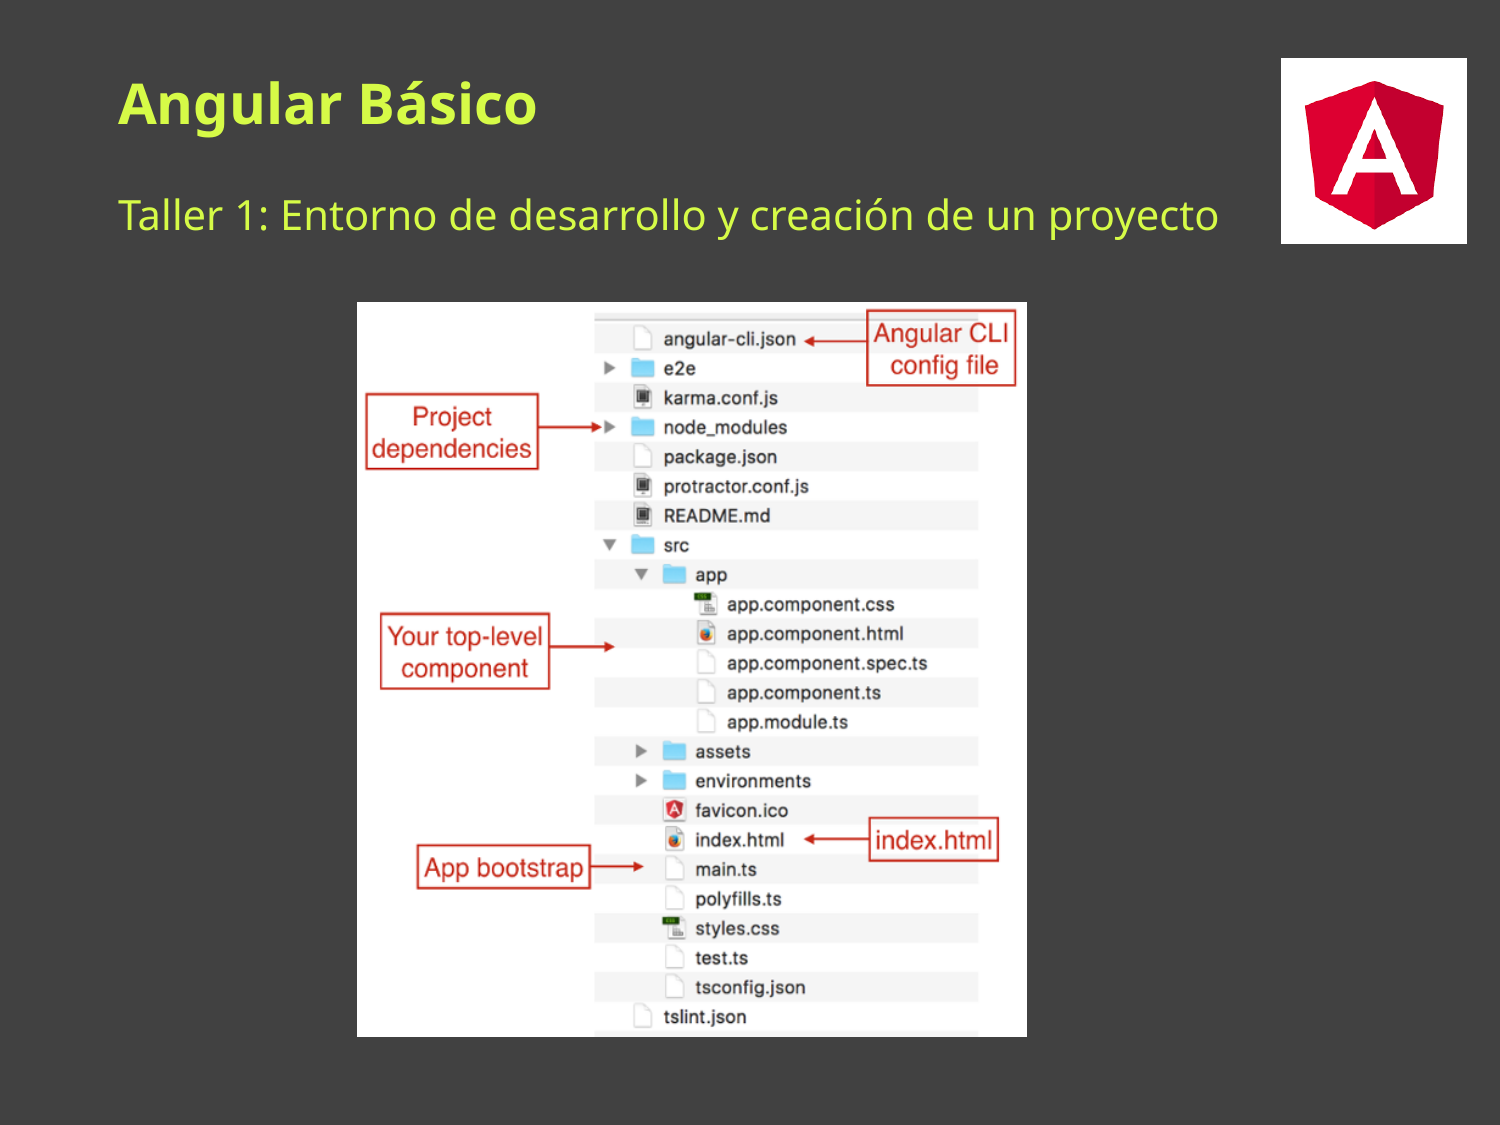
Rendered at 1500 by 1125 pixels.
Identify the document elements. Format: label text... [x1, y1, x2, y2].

picture [357, 302, 1027, 1037]
list Taller 1: Entorno de desarrollo y creación de un proyecto [103, 172, 1397, 255]
title Angular Básico [103, 59, 1282, 144]
picture [1281, 58, 1467, 244]
